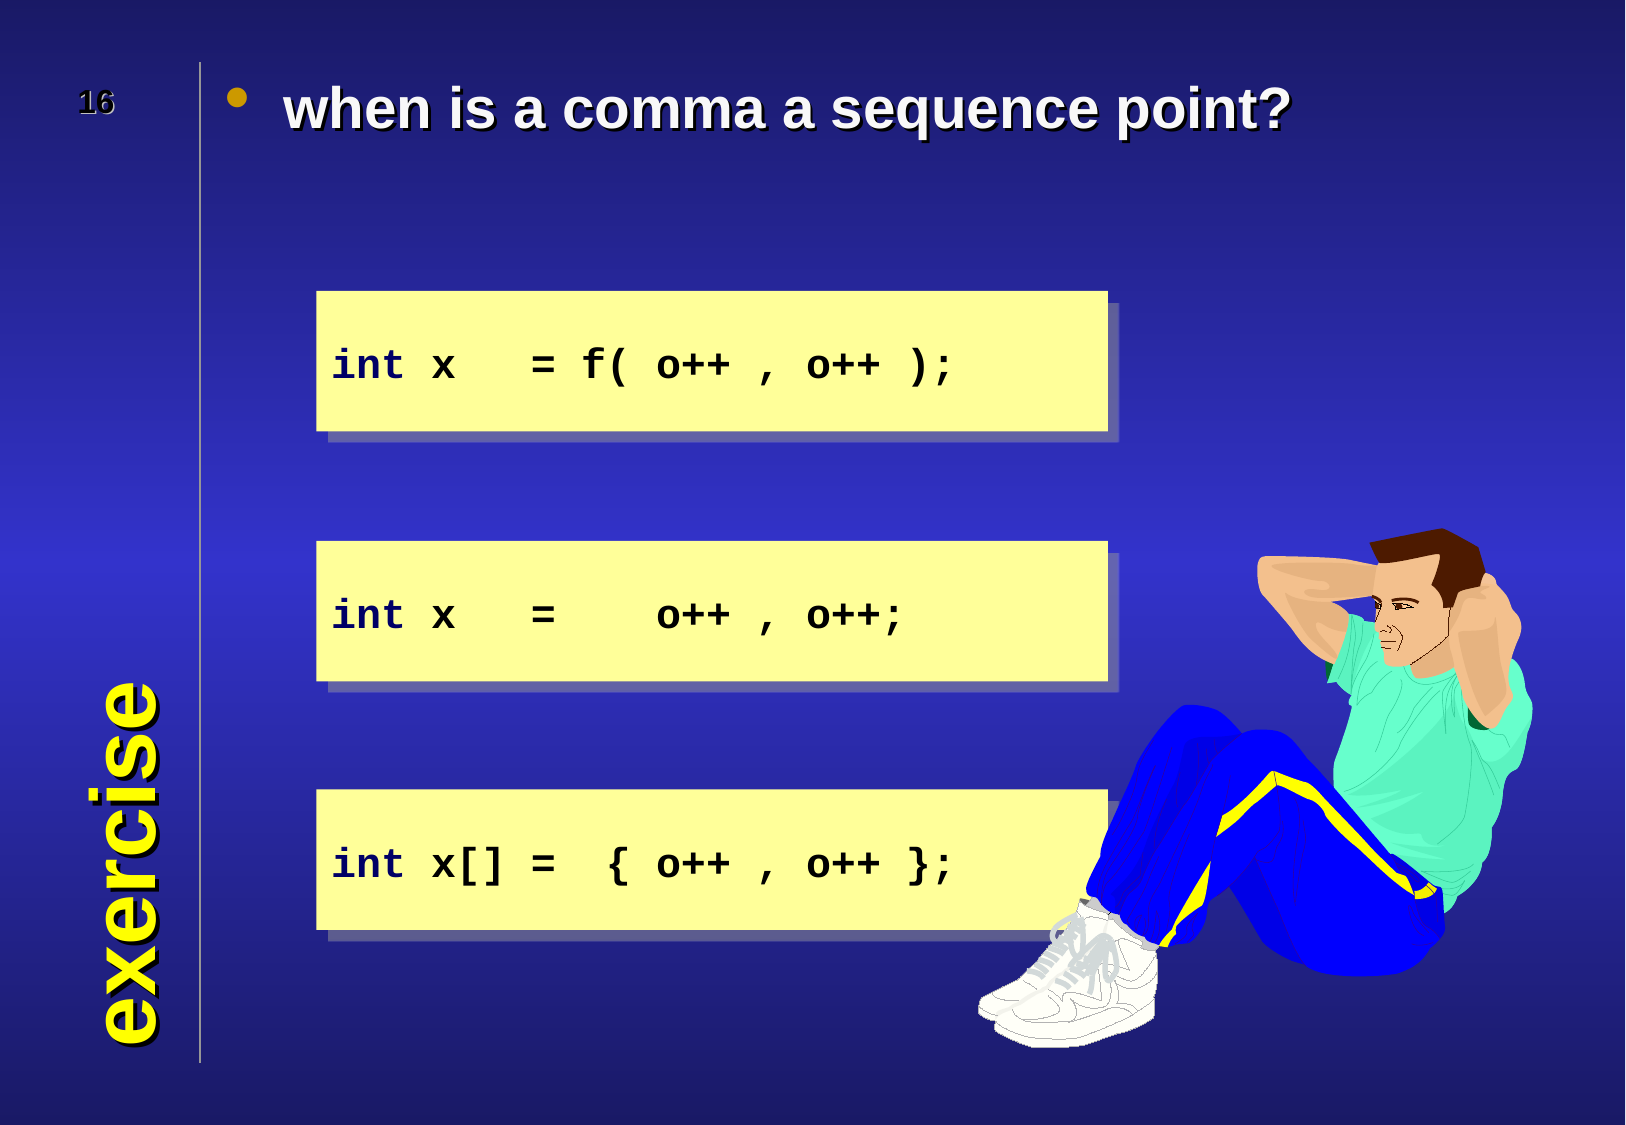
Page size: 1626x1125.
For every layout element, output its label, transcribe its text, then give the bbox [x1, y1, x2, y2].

text_box int x = o++ , o++; [316, 540, 1108, 682]
text_box int x[] = { o++ , o++ }; [316, 789, 1108, 930]
list when is a comma a sequence point? [212, 62, 1550, 1063]
title exercise [50, 187, 188, 1063]
text_box [978, 528, 1533, 1047]
text_box [1109, 952, 1113, 964]
text_box [1229, 860, 1303, 965]
text_box int x = f( o++ , o++ ); [316, 290, 1108, 432]
text_box [1074, 932, 1080, 952]
text_box [1108, 965, 1113, 975]
